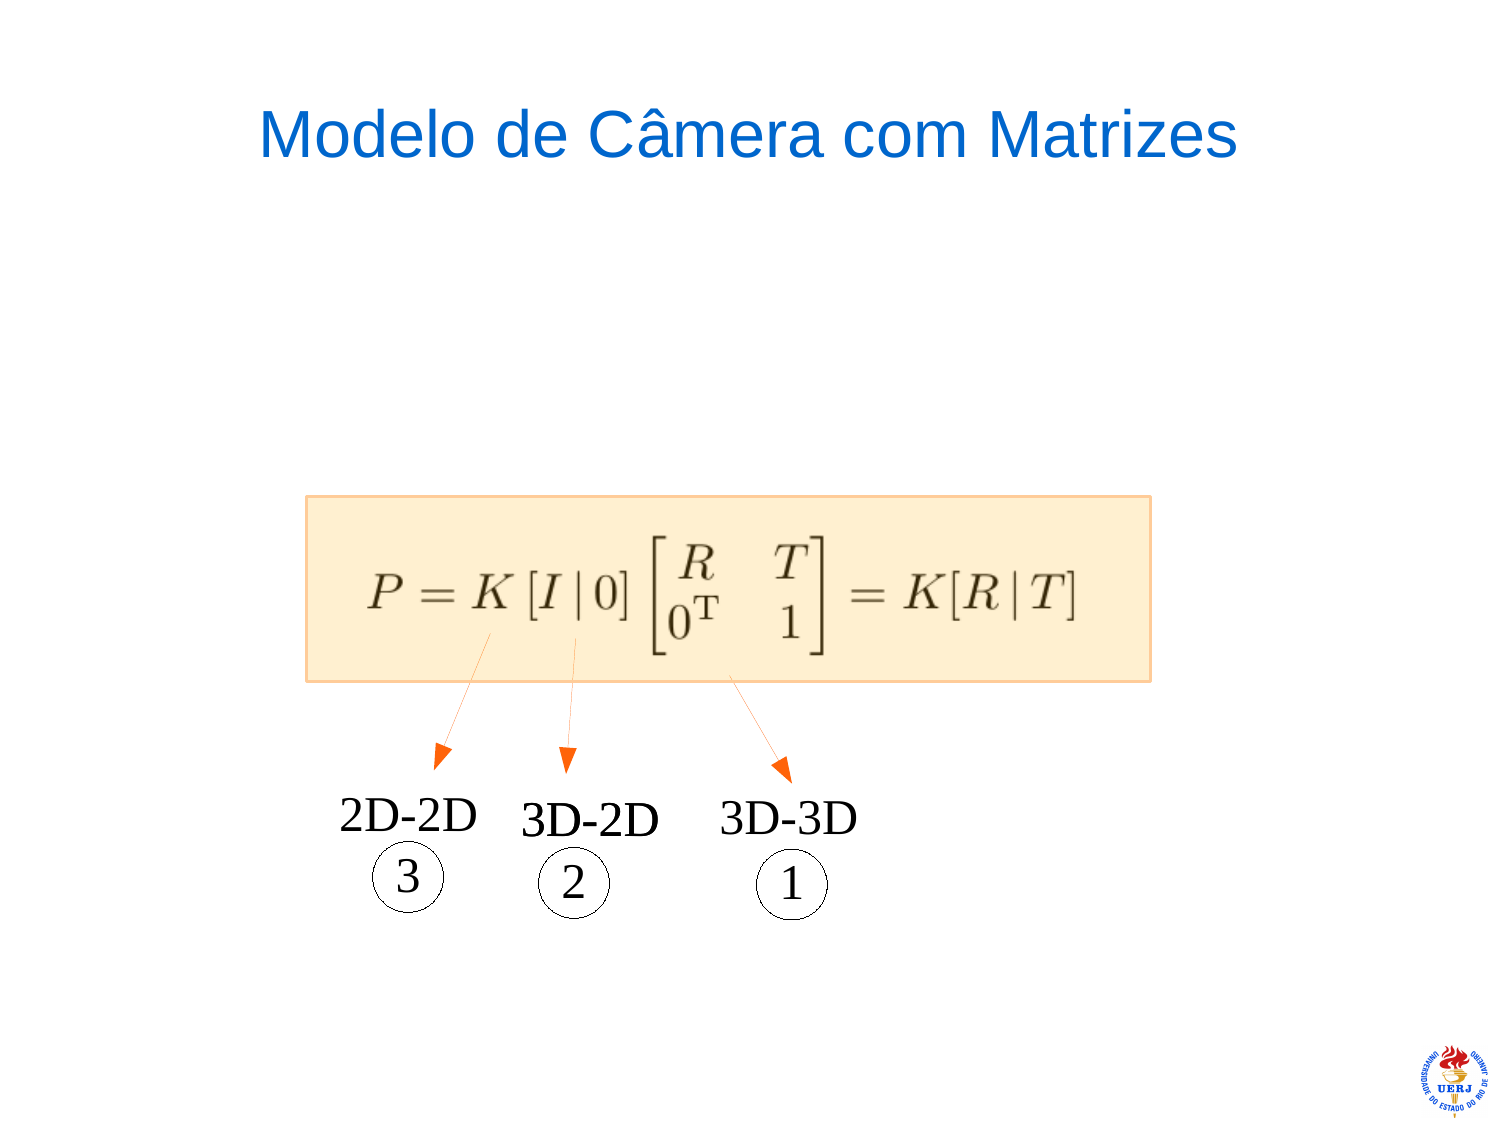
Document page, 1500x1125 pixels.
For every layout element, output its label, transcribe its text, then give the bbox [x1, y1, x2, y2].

title Modelo de Câmera com Matrizes [75, 45, 1424, 232]
text_box 3D-2D [506, 788, 675, 855]
text_box 3 [372, 841, 444, 913]
text_box [306, 496, 1188, 696]
text_box 3D-3D [704, 786, 874, 853]
text_box 2 [538, 847, 610, 919]
text_box 2D-2D [324, 783, 493, 850]
picture [1421, 1045, 1488, 1118]
text_box 1 [756, 849, 828, 920]
